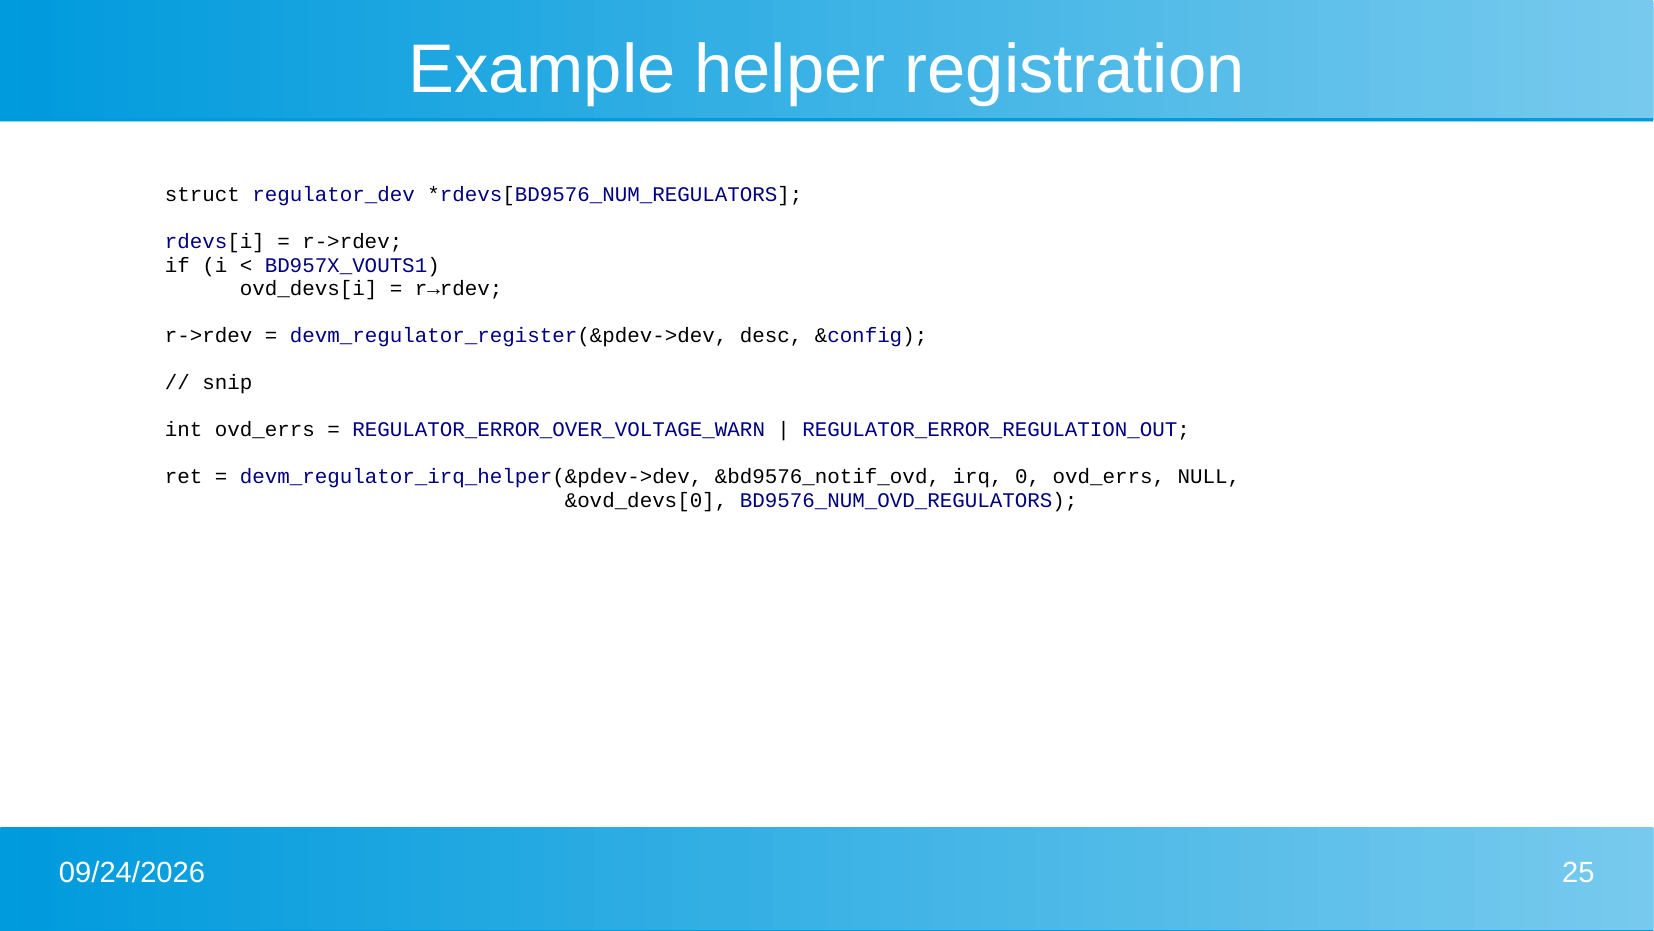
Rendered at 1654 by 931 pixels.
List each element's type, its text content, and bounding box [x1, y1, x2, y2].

title Example helper registration [58, 29, 1595, 108]
text_box [242, 426, 248, 435]
text_box [517, 424, 523, 435]
text_box [892, 424, 898, 435]
text_box struct regulator_dev *rdevs[BD9576_NUM_REGULATORS]; rdevs[i] = r->rdev; if (i < BD957X_VOUTS1) ovd_devs[i] = r→rdev; r->rdev = devm_regulator_register(&pdev->dev, desc, &config); // snip int ovd_errs = REGULATOR_ERROR_OVER_VOLTAGE_WARN | REGULATOR_ERROR_REGULATION_OUT; ret = devm_regulator_irq_helper(&pdev->dev, &bd9576_notif_ovd, irq, 0, ovd_errs, NULL, &ovd_devs[0], BD9576_NUM_OVD_REGULATORS); [150, 177, 1388, 413]
text_box [967, 424, 973, 435]
text_box [755, 425, 760, 436]
text_box [150, 413, 1030, 436]
text_box [555, 424, 561, 435]
text_box [217, 426, 223, 435]
text_box [442, 424, 448, 435]
text_box [630, 424, 636, 435]
list [58, 177, 1595, 768]
